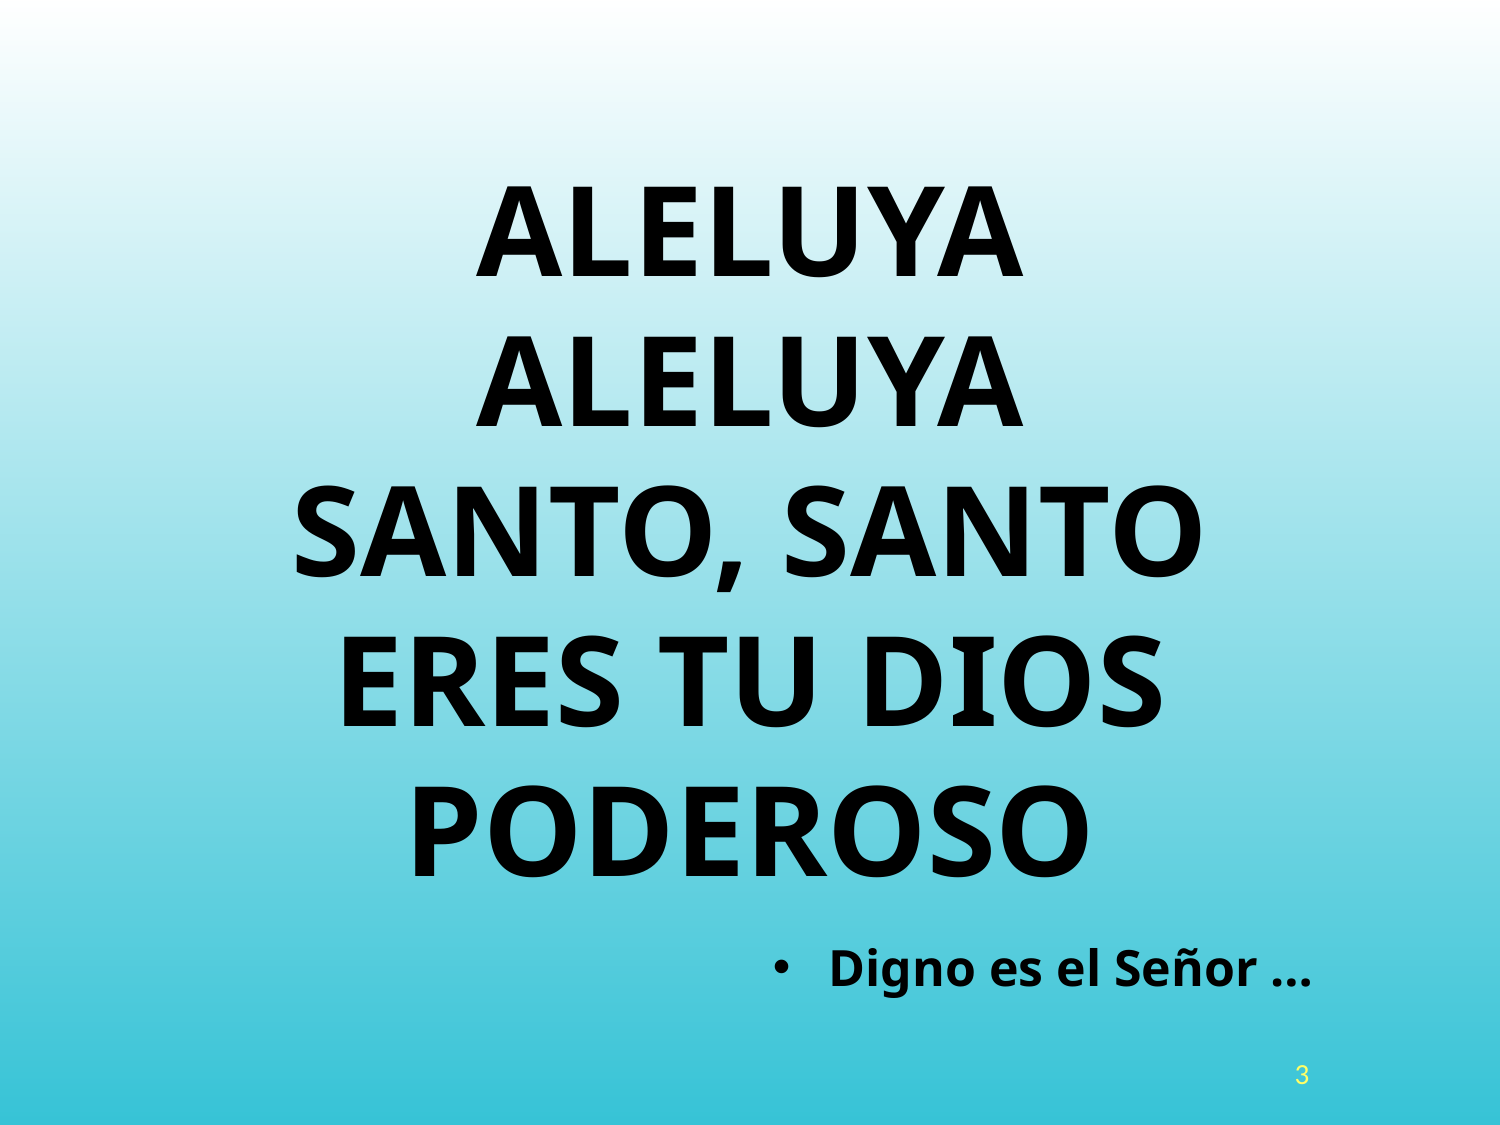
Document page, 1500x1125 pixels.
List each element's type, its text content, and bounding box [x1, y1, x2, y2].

text_box Digno es el Señor … [616, 928, 1329, 1012]
title ALELUYA ALELUYA SANTO, SANTO ERES TU DIOS PODEROSO [75, 432, 1426, 621]
text_box <número> [974, 1042, 1325, 1103]
